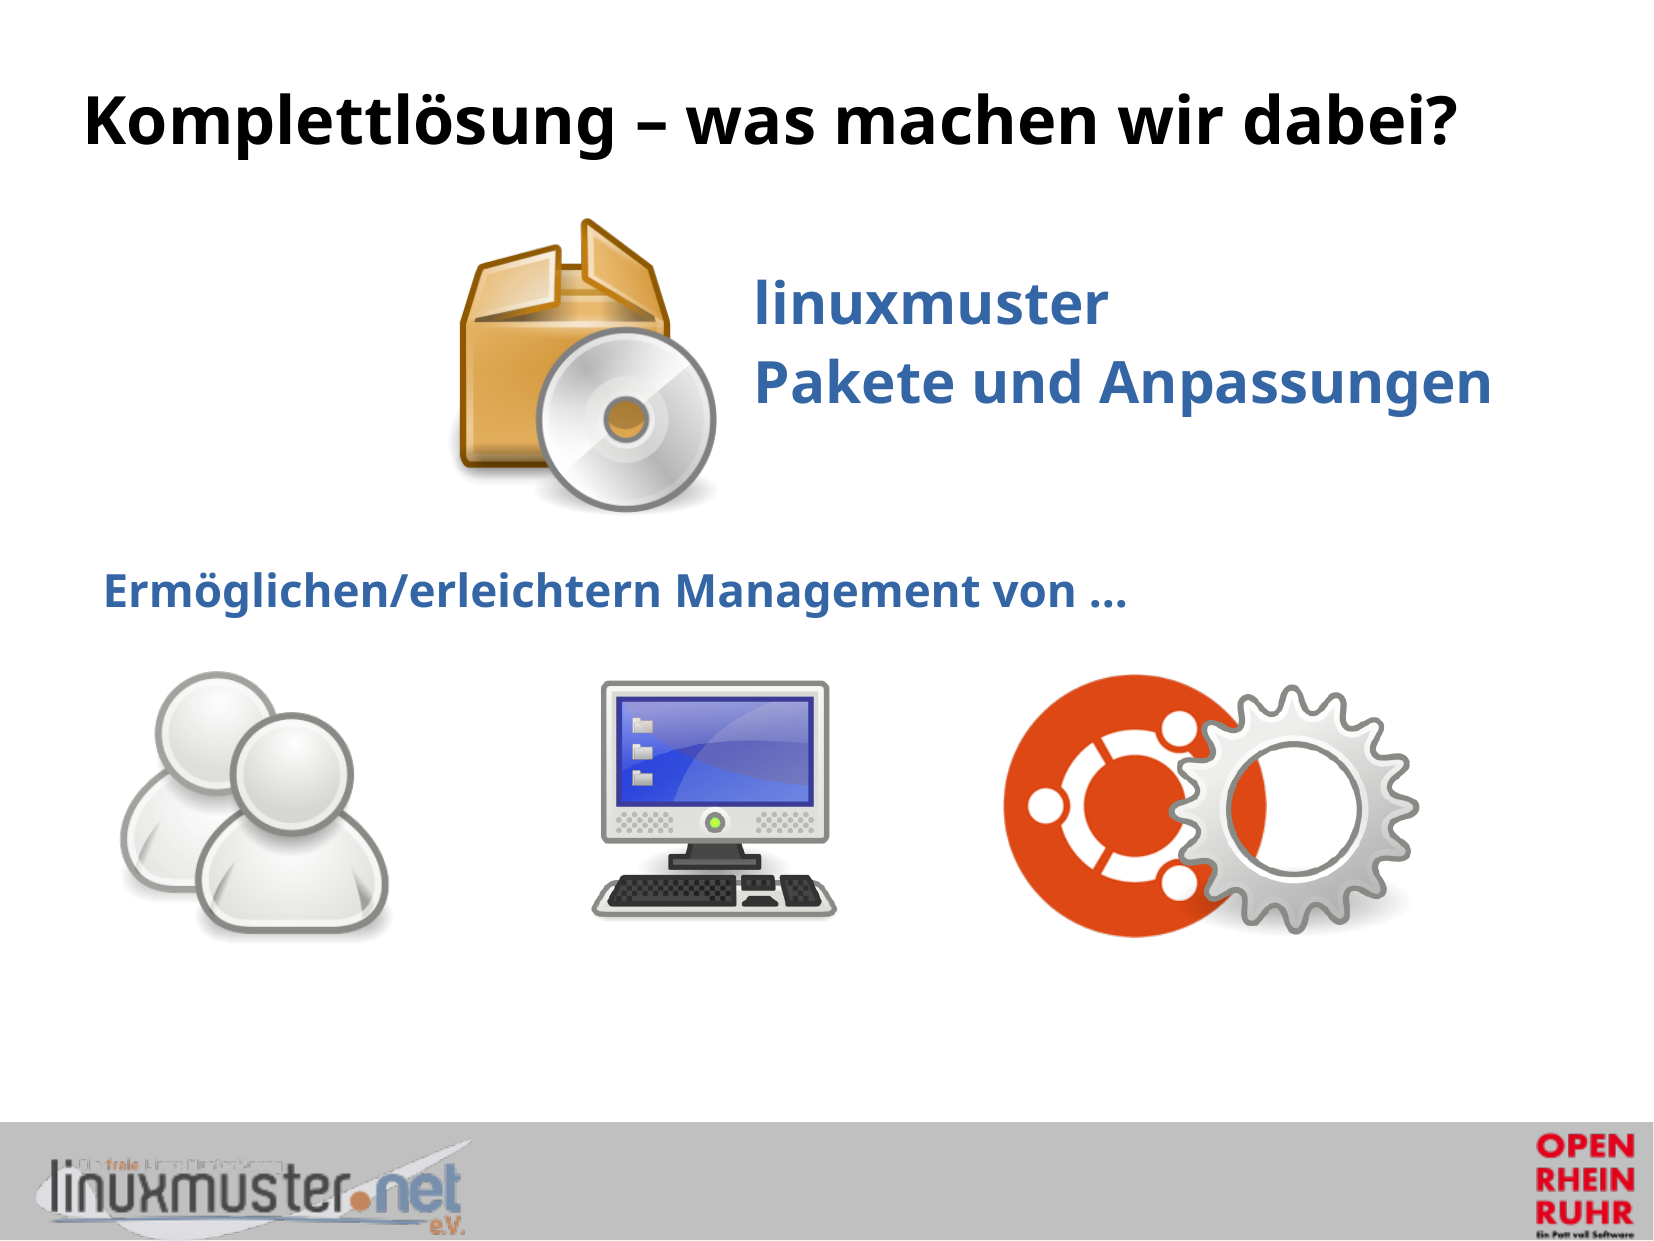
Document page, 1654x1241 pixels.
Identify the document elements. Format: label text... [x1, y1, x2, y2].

picture [1535, 1131, 1636, 1241]
picture [36, 1140, 473, 1241]
picture [590, 670, 839, 922]
text_box Ermöglichen/erleichtern Management von ... [87, 551, 1083, 618]
title Komplettlösung – was machen wir dabei? [82, 49, 1571, 189]
picture [415, 212, 721, 518]
text_box linuxmuster Pakete und Anpassungen [739, 255, 1465, 402]
picture [1003, 673, 1430, 945]
picture [94, 637, 426, 969]
